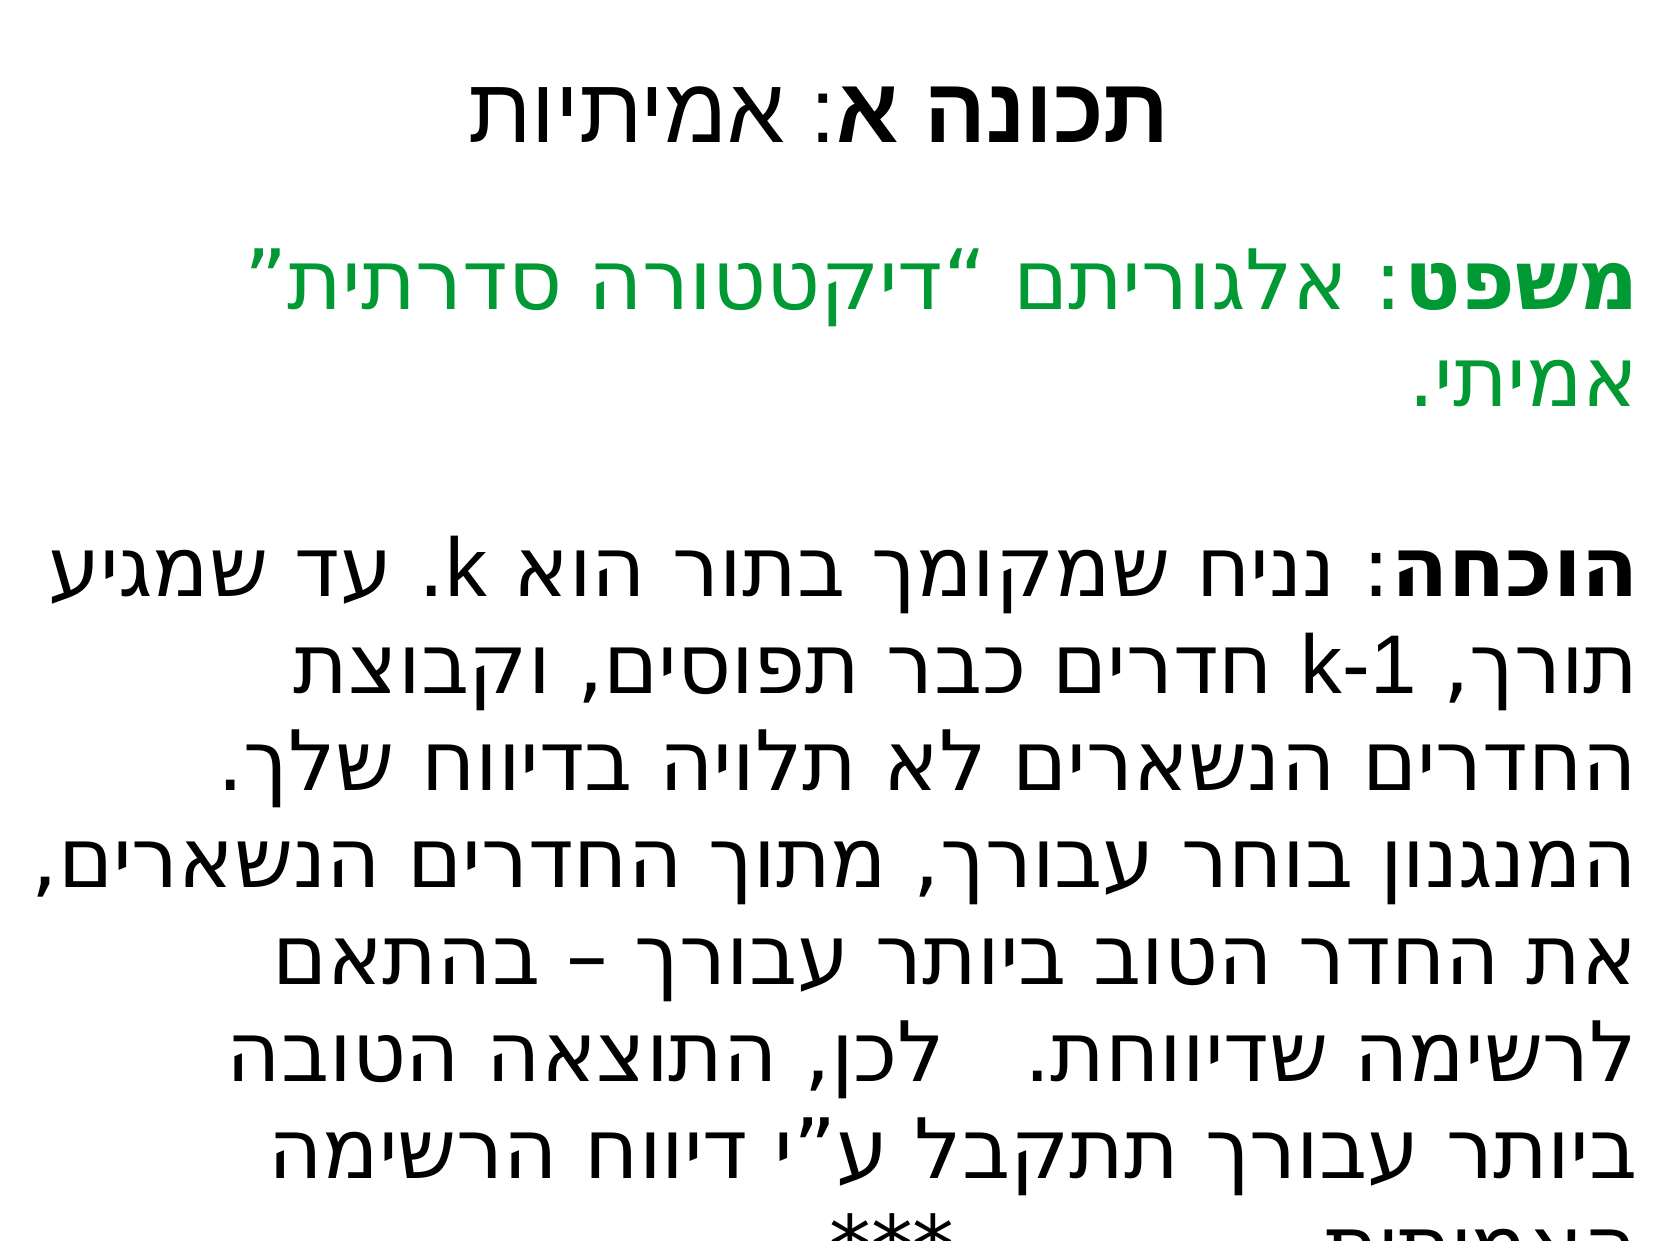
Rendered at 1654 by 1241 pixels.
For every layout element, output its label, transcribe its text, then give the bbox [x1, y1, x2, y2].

title תכונה א: אמיתיות [75, 58, 1564, 163]
text_box משפט: אלגוריתם “דיקטטורה סדרתית” אמיתי. הוכחה: נניח שמקומך בתור הוא k. עד שמגיע תורך, k-1 חדרים כבר תפוסים, וקבוצת החדרים הנשארים לא תלויה בדיווח שלך. המנגנון בוחר עבורך, מתוך החדרים הנשארים, את החדר הטוב ביותר עבורך – בהתאם לרשימה שדיווחת. לכן, התוצאה הטובה ביותר עבורך תתקבל ע”י דיווח הרשימה האמיתית. *** [0, 225, 1654, 1241]
